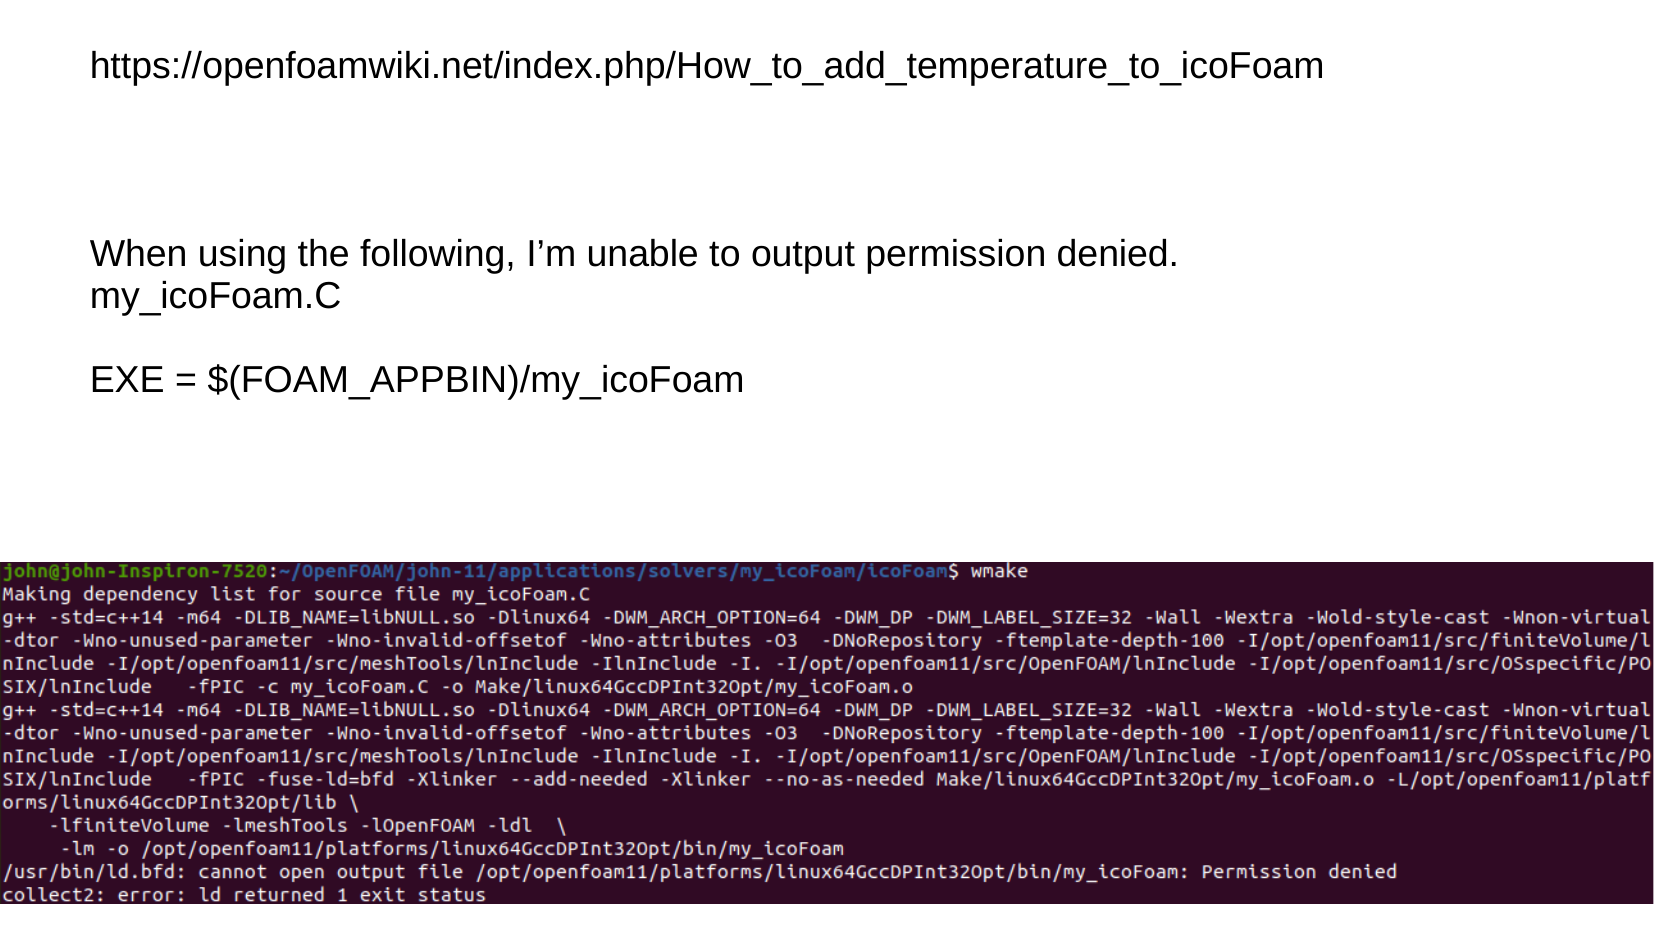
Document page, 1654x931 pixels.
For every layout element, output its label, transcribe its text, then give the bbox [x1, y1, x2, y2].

text_box https://openfoamwiki.net/index.php/How_to_add_temperature_to_icoFoam [75, 37, 1426, 188]
text_box When using the following, I’m unable to output permission denied. my_icoFoam.C EXE = $(FOAM_APPBIN)/my_icoFoam [75, 225, 1351, 492]
picture [0, 562, 1654, 904]
